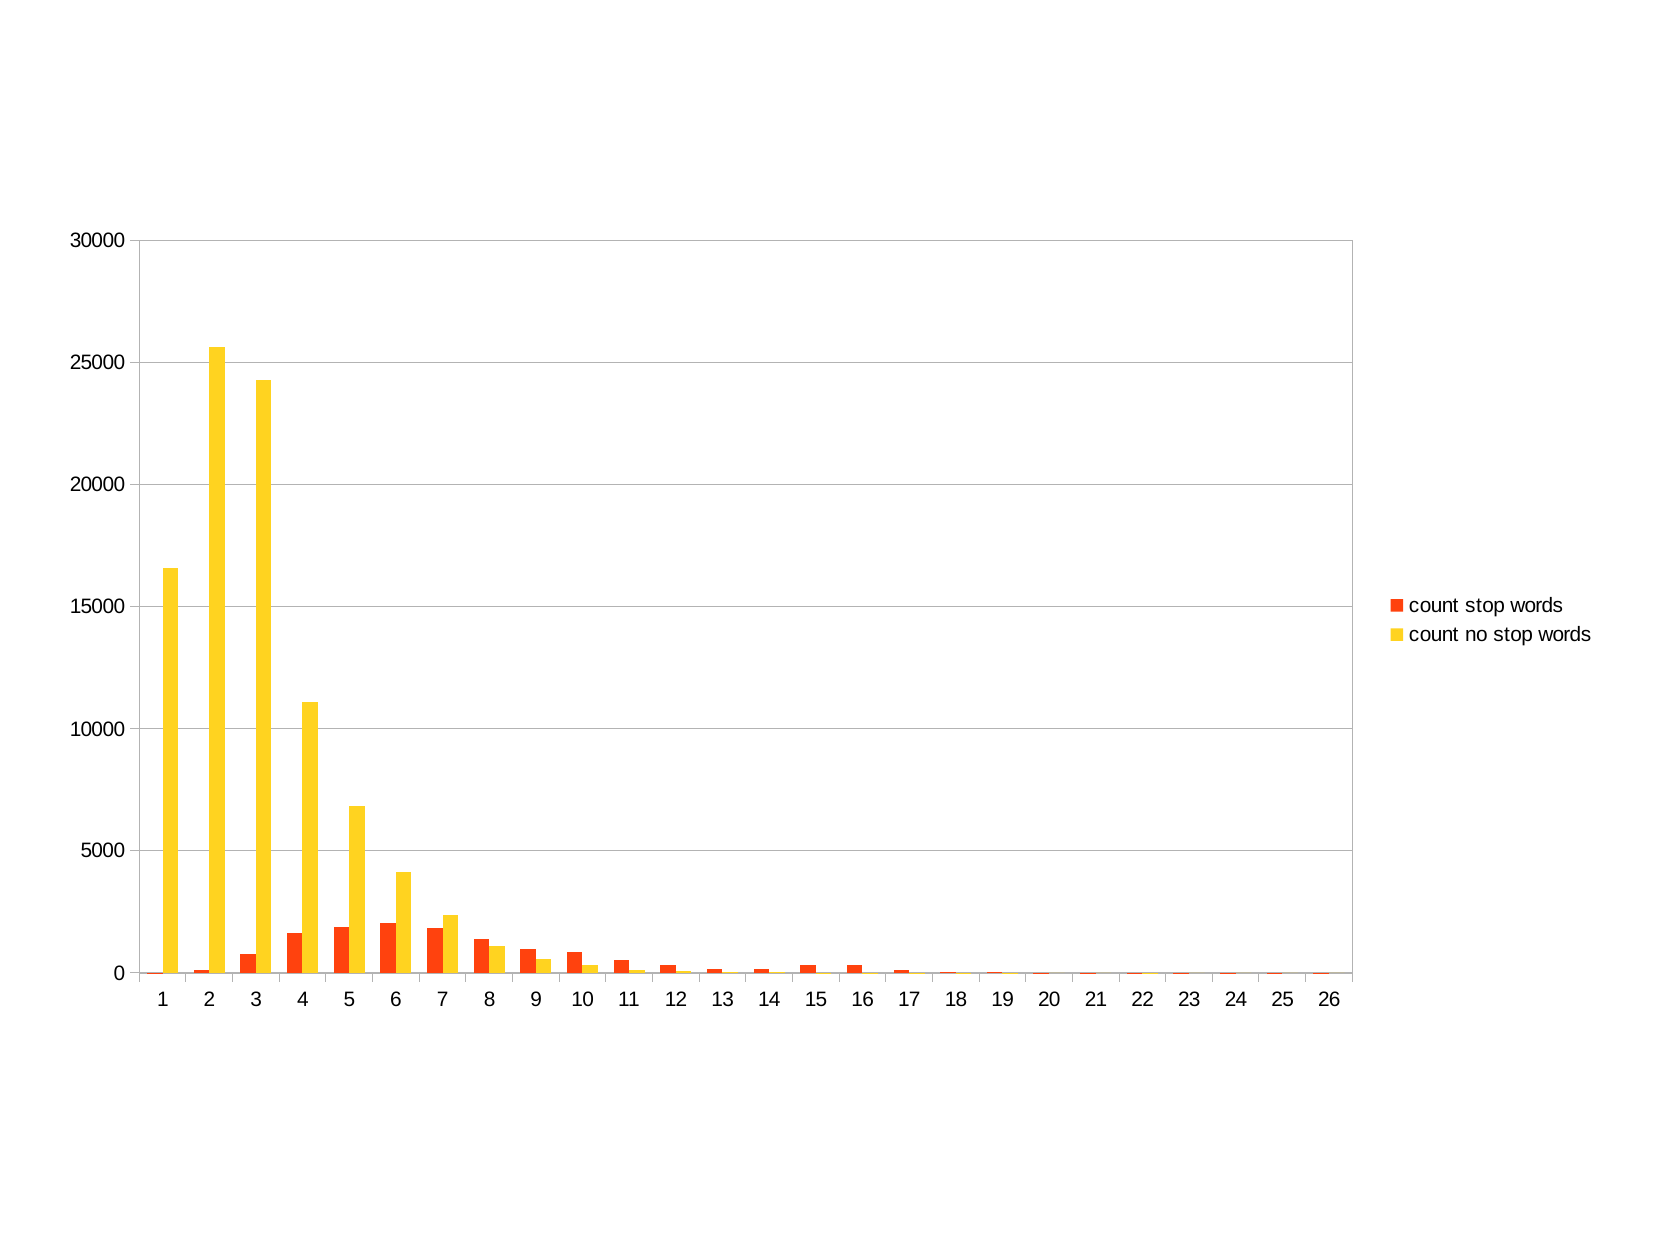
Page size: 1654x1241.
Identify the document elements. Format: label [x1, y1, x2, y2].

chart [38, 212, 1612, 1028]
